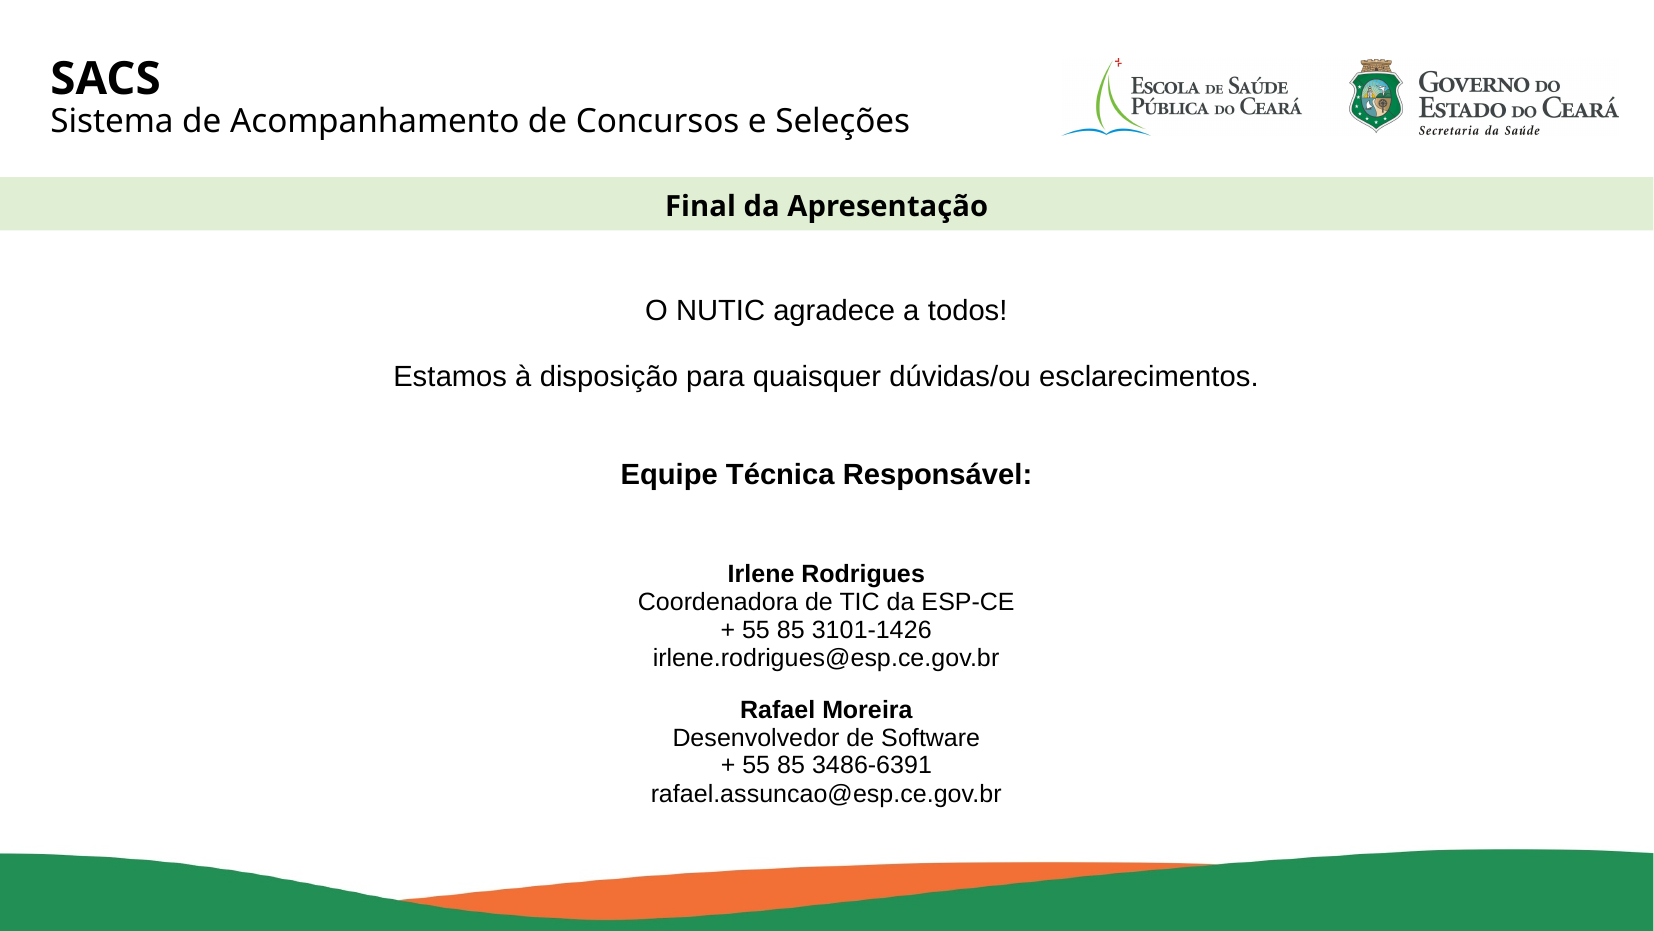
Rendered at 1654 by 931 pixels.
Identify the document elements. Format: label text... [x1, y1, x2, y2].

table_header [106, 688, 587, 815]
title Final da Apresentação [0, 177, 1654, 231]
table_header [1067, 688, 1547, 815]
table_header [106, 552, 586, 679]
text_box O NUTIC agradece a todos! Estamos à disposição para quaisquer dúvidas/ou esclarecimentos. Equipe Técnica Responsável: [82, 253, 1571, 499]
picture [0, 808, 1654, 931]
title SACS Sistema de Acompanhamento de Concursos e Seleções [35, 17, 1040, 148]
table_header Irlene Rodrigues Coordenadora de TIC da ESP-CE + 55 85 3101-1426 irlene.rodrigues@esp.ce.gov.br [586, 552, 1067, 679]
table_header [1067, 552, 1547, 679]
picture [1061, 58, 1619, 136]
table_header Rafael Moreira Desenvolvedor de Software + 55 85 3486-6391 rafael.assuncao@esp.ce.gov.br [587, 688, 1067, 815]
